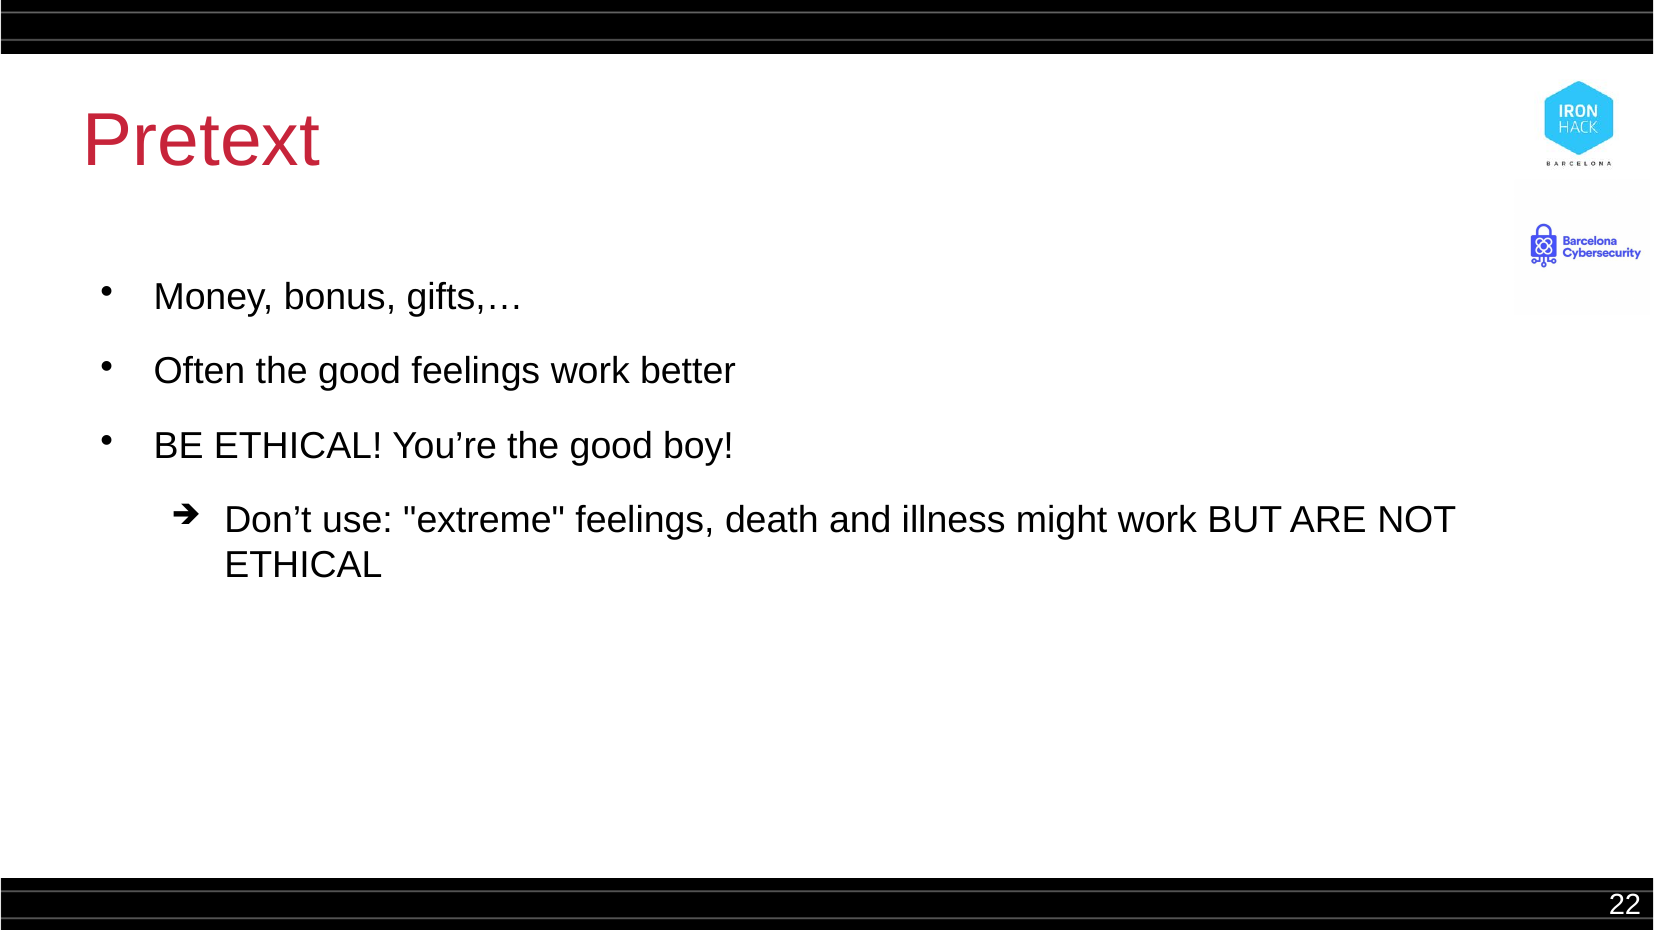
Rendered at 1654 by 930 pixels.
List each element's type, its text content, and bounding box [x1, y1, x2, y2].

picture [0, 0, 1654, 54]
text_box Money, bonus, gifts,… Often the good feelings work better BE ETHICAL! You’re the good boy! Don’t use: "extreme" feelings, death and illness might work BUT ARE NOT ETHICAL [82, 271, 1571, 757]
text_box Pretext [82, 57, 1571, 213]
picture [0, 878, 1654, 930]
picture [1514, 67, 1650, 315]
